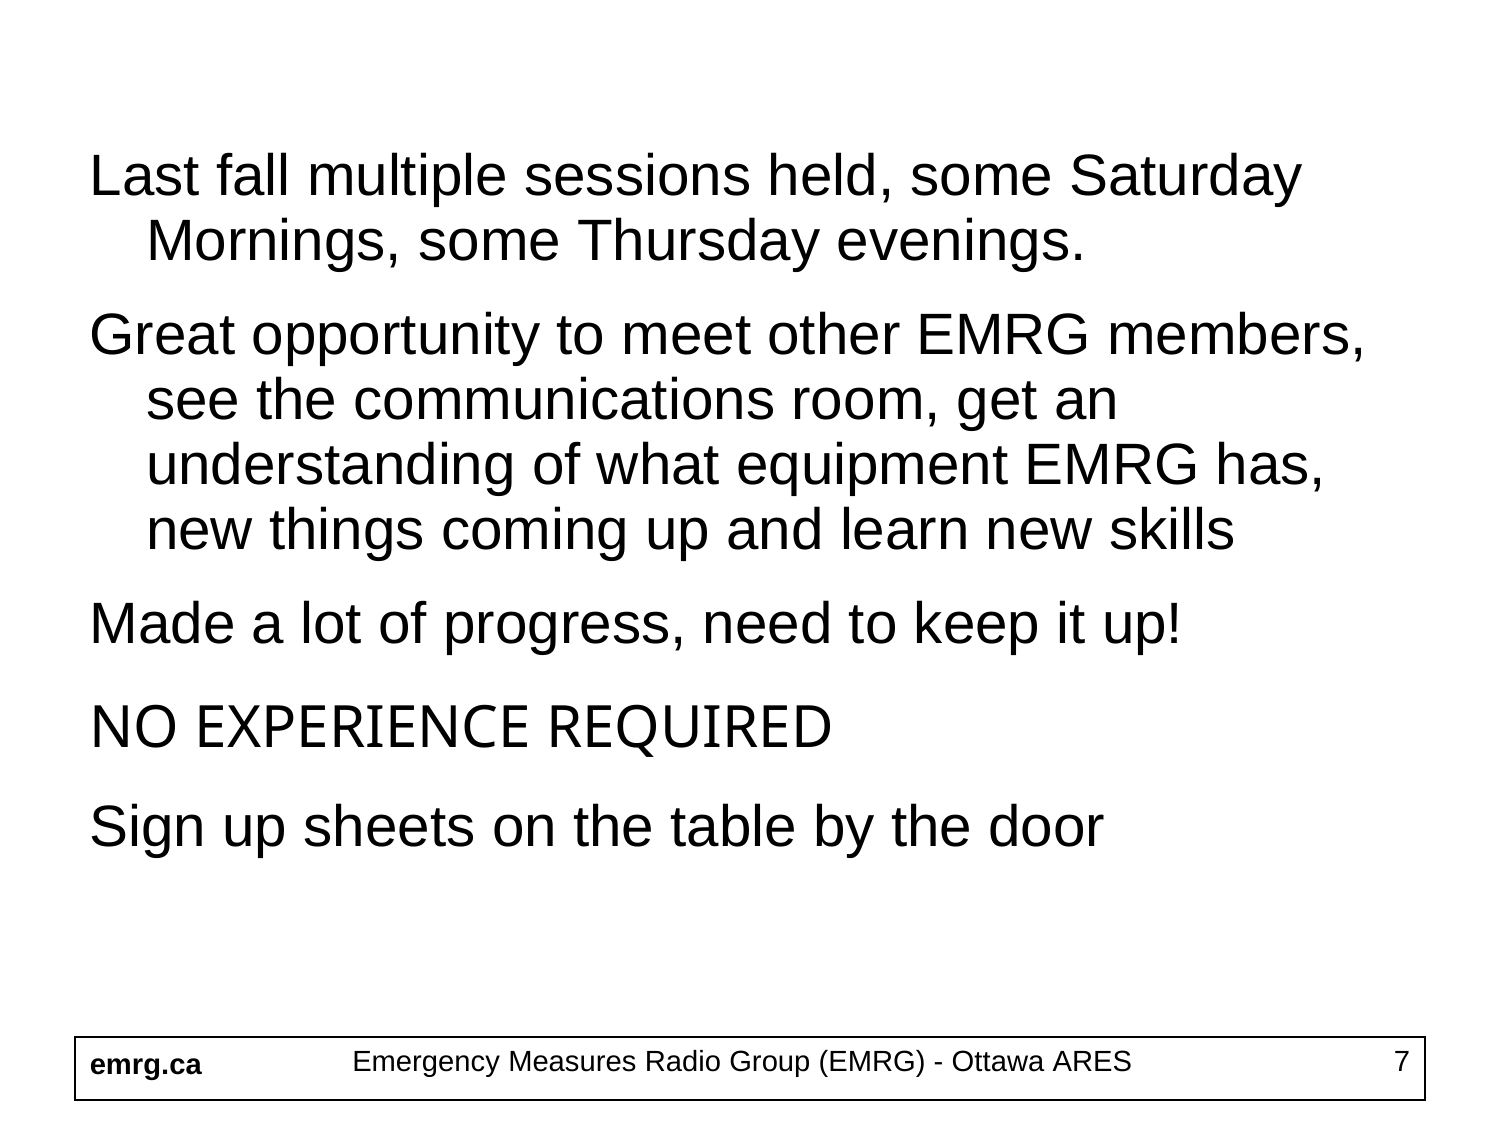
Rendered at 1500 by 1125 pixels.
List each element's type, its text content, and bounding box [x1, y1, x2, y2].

list Last fall multiple sessions held, some Saturday Mornings, some Thursday evenings. Great opportunity to meet other EMRG members, see the communications room, get an understanding of what equipment EMRG has, new things coming up and learn new skills Made a lot of progress, need to keep it up! NO EXPERIENCE REQUIRED Sign up sheets on the table by the door [75, 135, 1426, 897]
